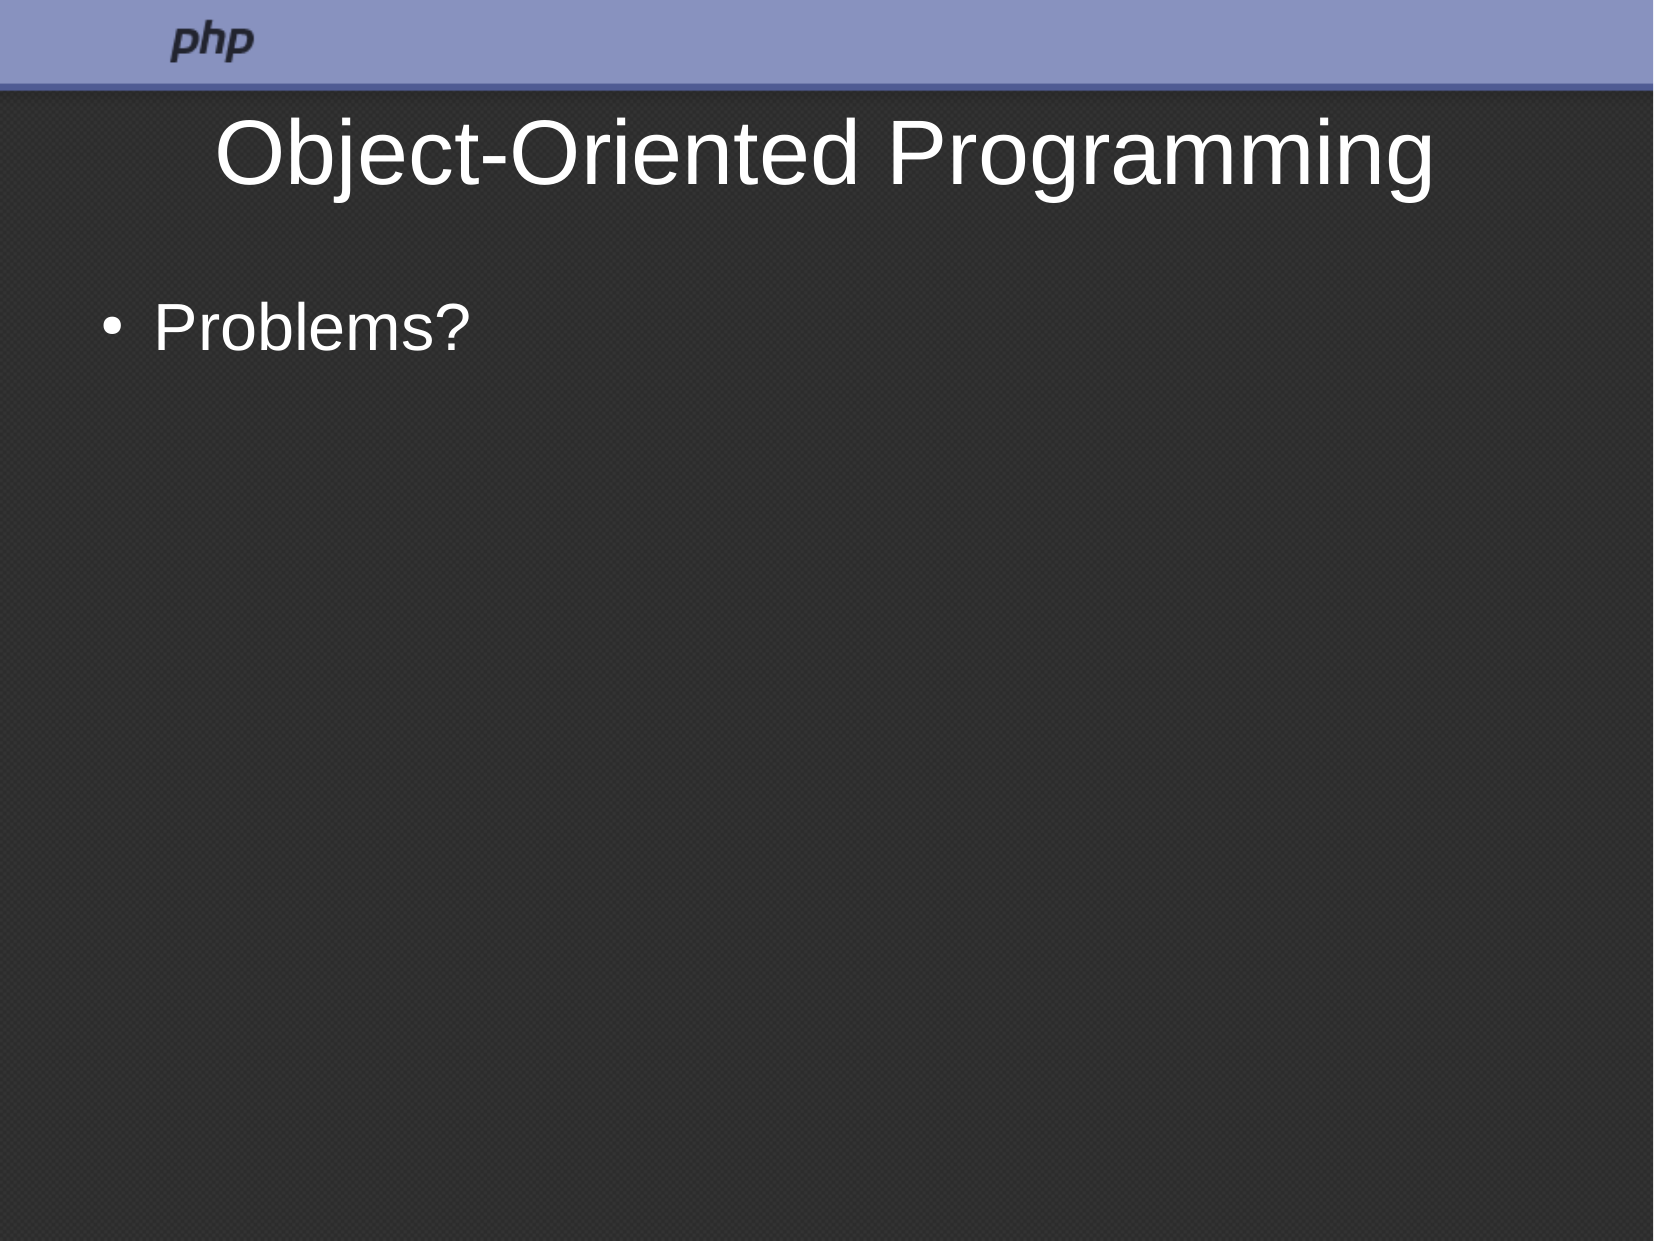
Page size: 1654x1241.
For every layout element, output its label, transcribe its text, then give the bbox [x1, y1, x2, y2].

title Object-Oriented Programming [82, 49, 1571, 257]
picture [0, 0, 1654, 1241]
list Problems? [82, 290, 1571, 1010]
